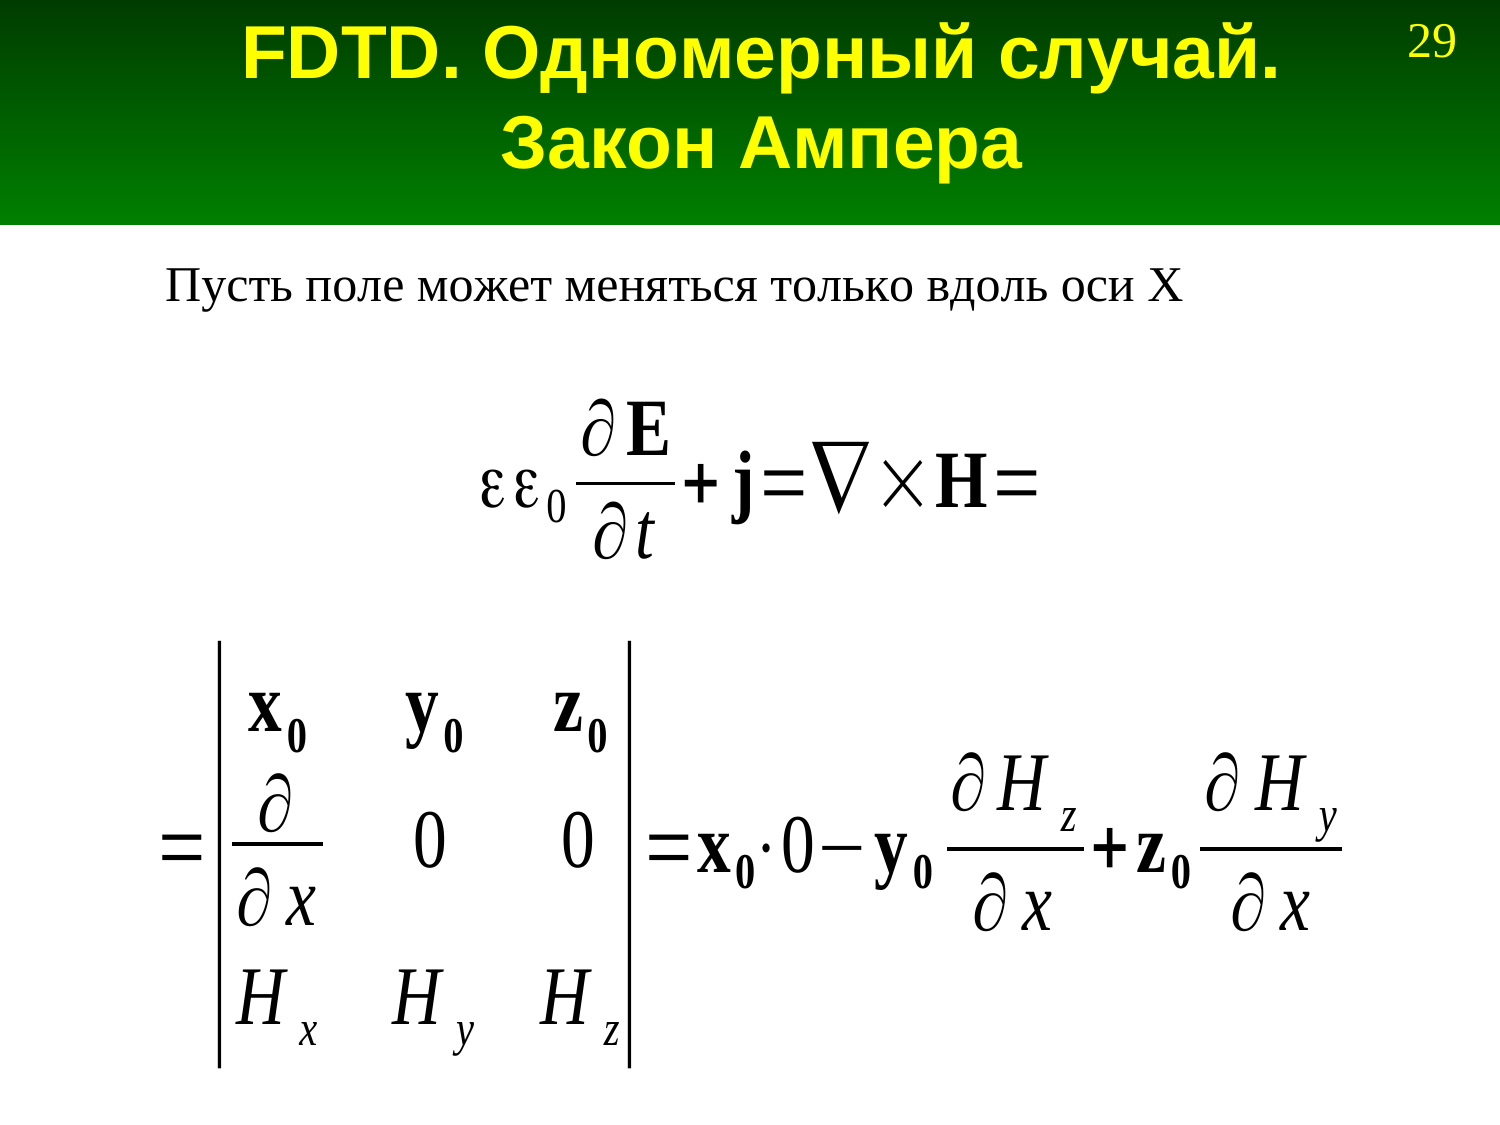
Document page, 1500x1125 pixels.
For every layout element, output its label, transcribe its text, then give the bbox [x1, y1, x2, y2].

chart [138, 637, 1362, 1075]
chart [461, 384, 1064, 579]
text_box Пусть поле может меняться только вдоль оси X [150, 243, 1350, 332]
title FDTD. Одномерный случай. Закон Ампера [123, 0, 1399, 192]
